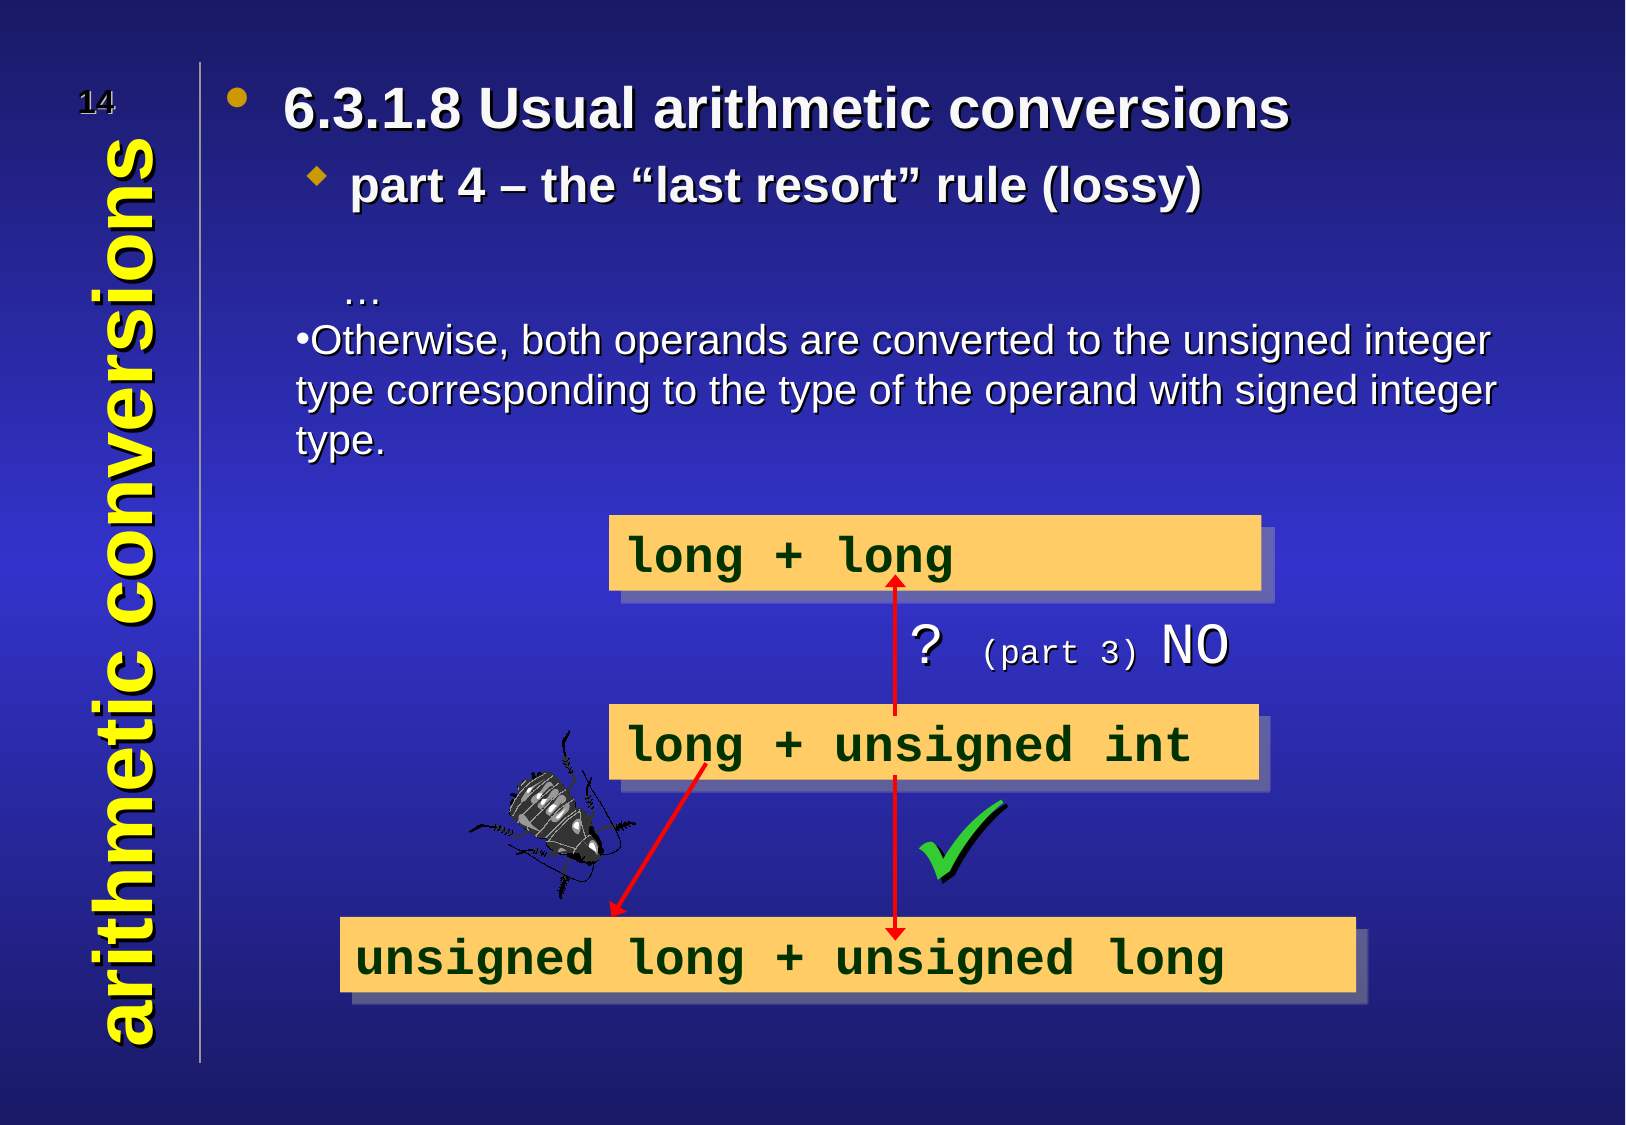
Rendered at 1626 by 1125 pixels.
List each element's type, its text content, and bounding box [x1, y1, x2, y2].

text_box [500, 771, 616, 864]
text_box [563, 754, 571, 771]
text_box unsigned long + unsigned long [340, 916, 1357, 993]
list 6.3.1.8 Usual arithmetic conversions part 4 – the “last resort” rule (lossy) [212, 62, 1593, 1063]
title arithmetic conversions [50, 54, 188, 1063]
text_box [533, 848, 542, 854]
text_box [568, 854, 581, 862]
text_box  [895, 763, 1085, 929]
text_box … Otherwise, both operands are converted to the unsigned integer type corresponding to the type of the operand with signed integer type. [280, 255, 1557, 471]
text_box long + unsigned int [609, 704, 1259, 780]
text_box long + long [609, 515, 1262, 591]
text_box ? (part 3) NO [895, 597, 1274, 684]
text_box [561, 857, 572, 876]
